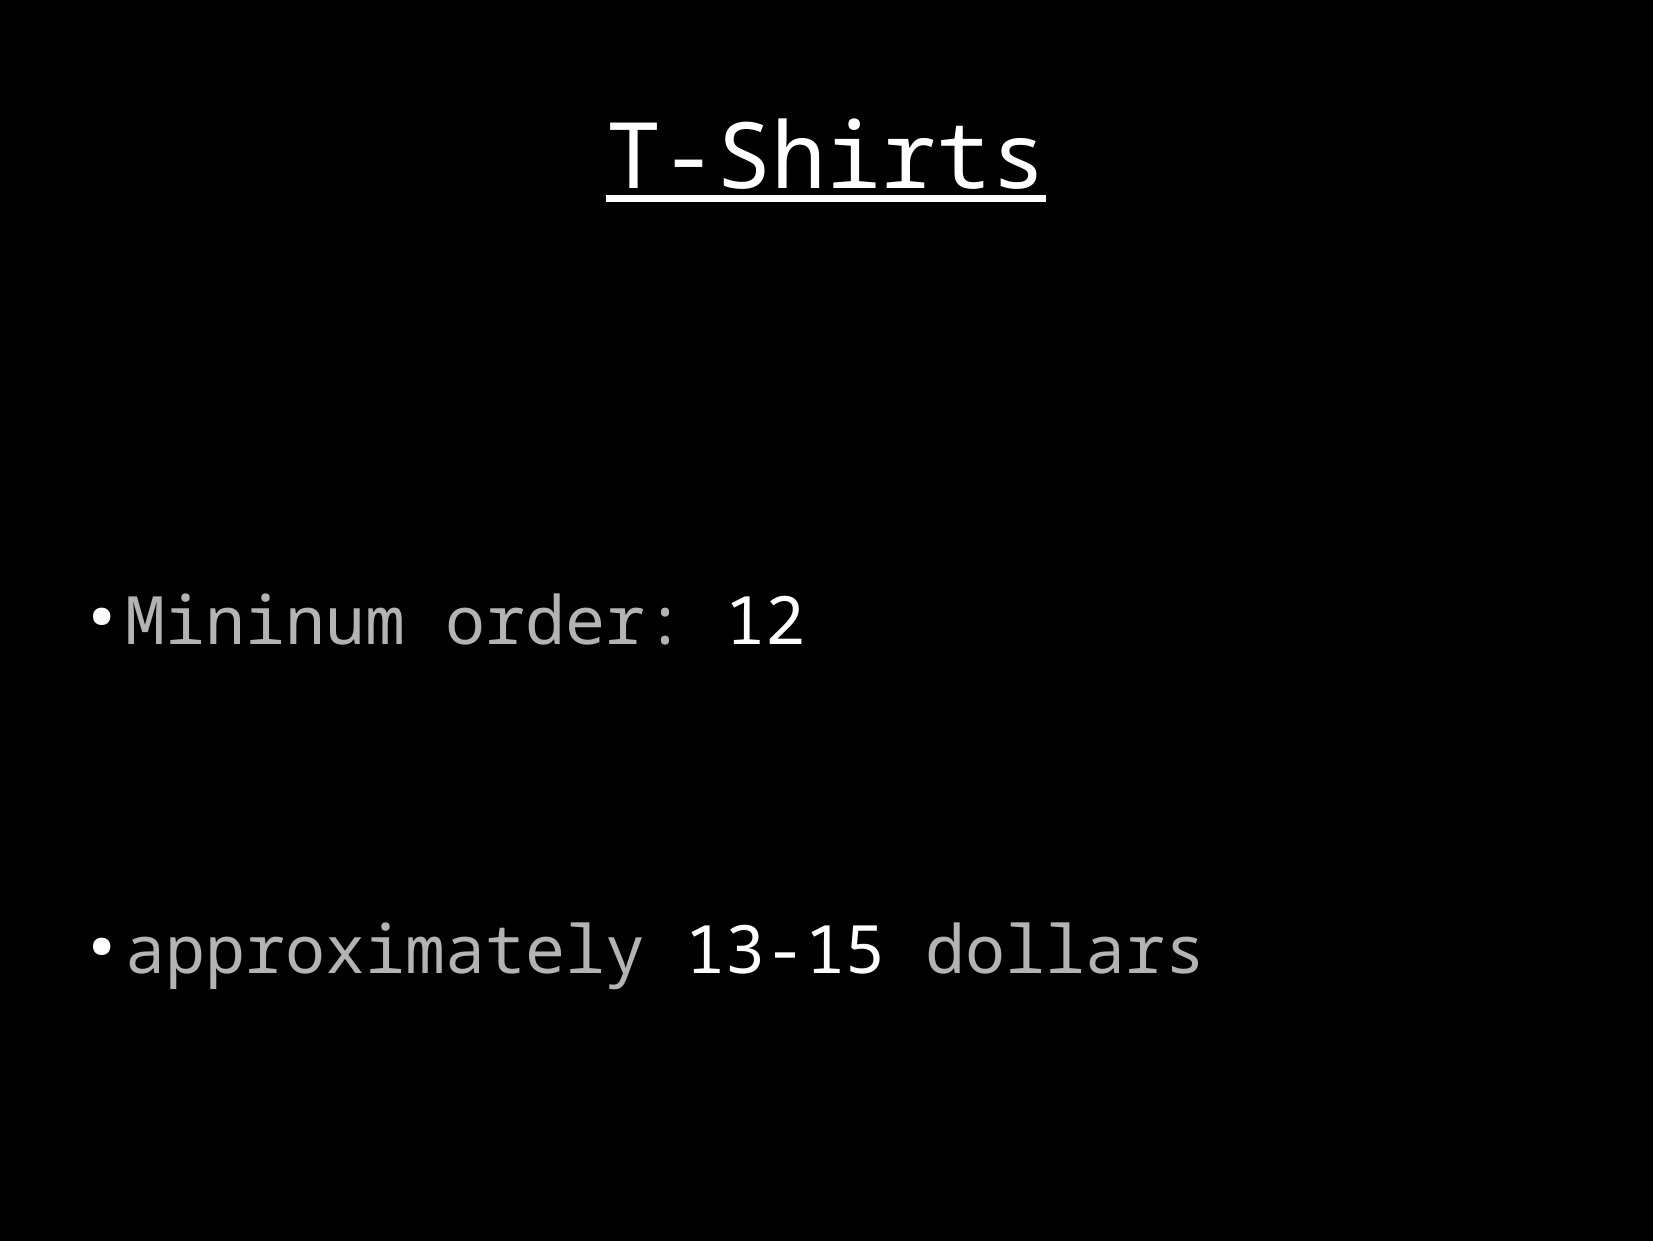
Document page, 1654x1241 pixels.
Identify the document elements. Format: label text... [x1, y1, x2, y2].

text_box Mininum order: 12 approximately 13-15 dollars [75, 475, 1561, 787]
title T-Shirts [82, 49, 1571, 257]
